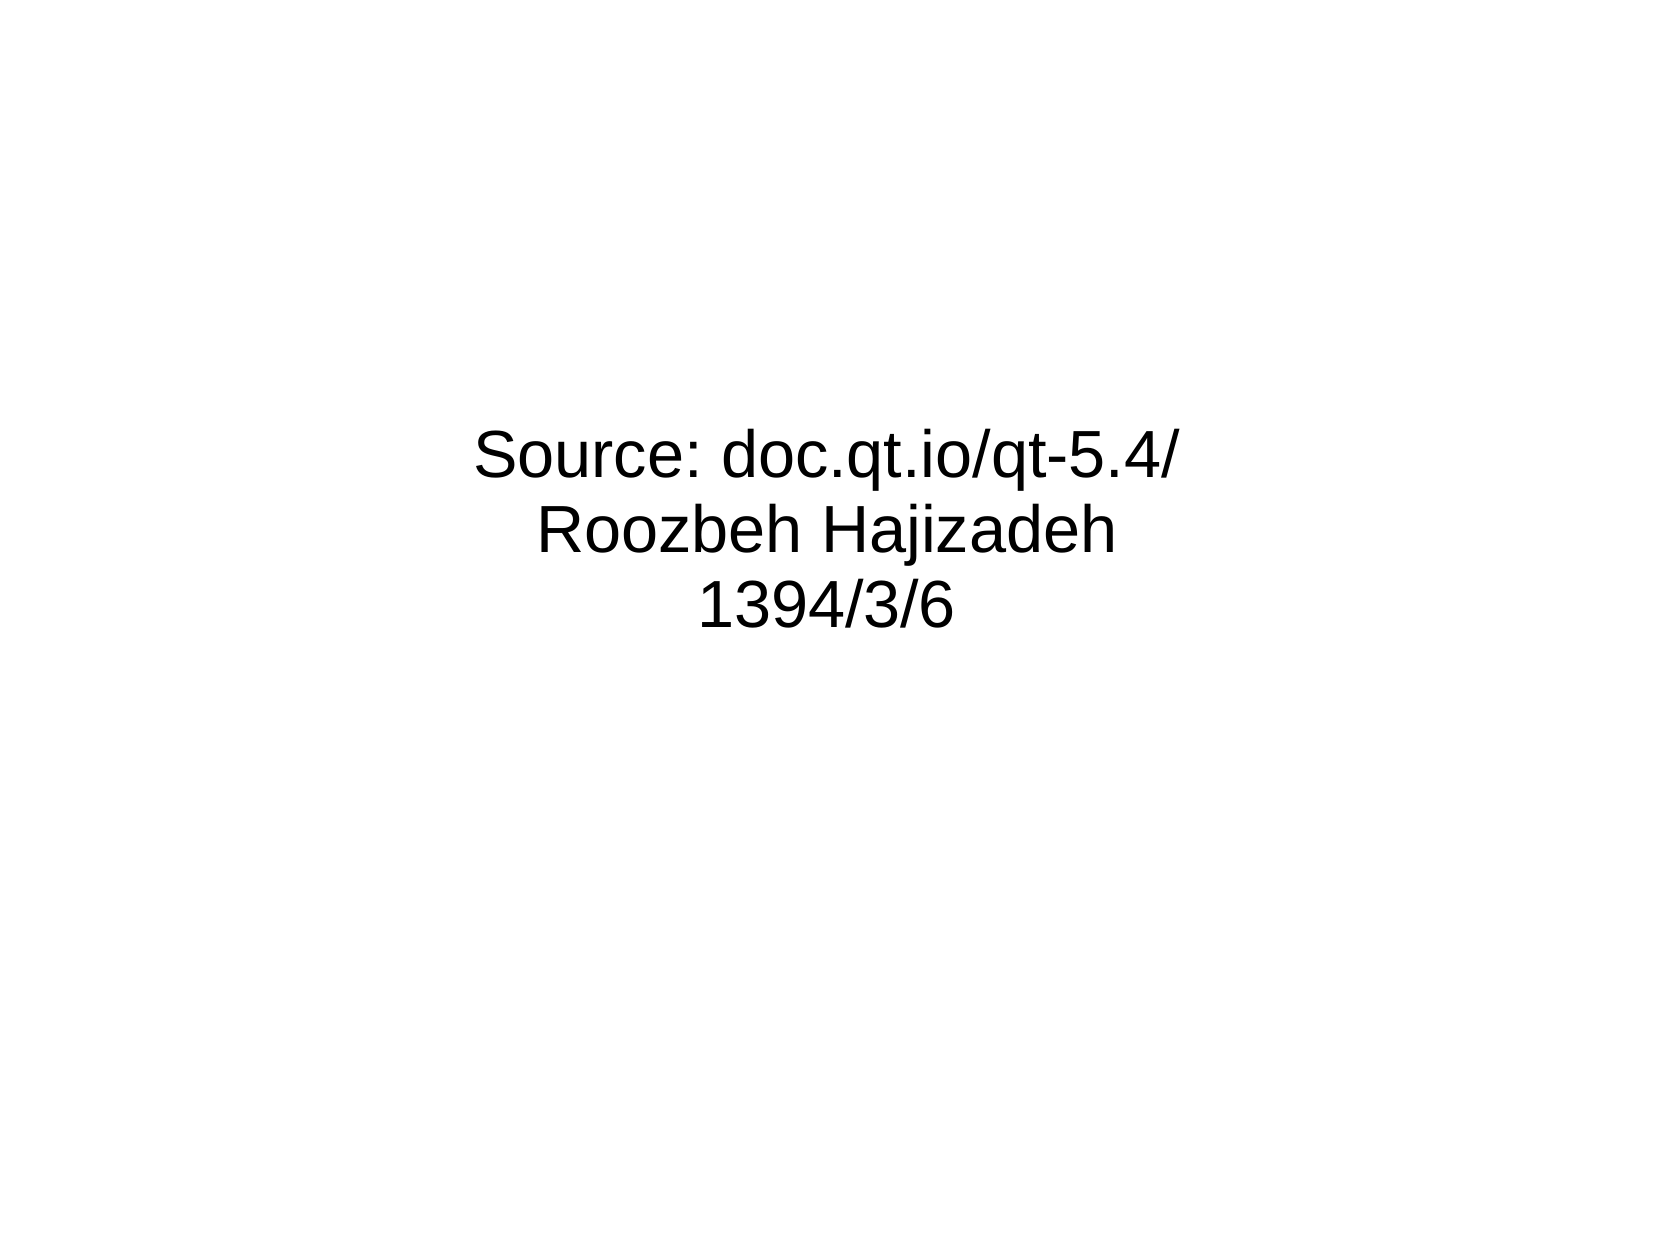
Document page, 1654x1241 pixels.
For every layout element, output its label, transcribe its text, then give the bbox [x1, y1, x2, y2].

subtitle Source: doc.qt.io/qt-5.4/ Roozbeh Hajizadeh 1394/3/6 [82, 49, 1571, 1010]
